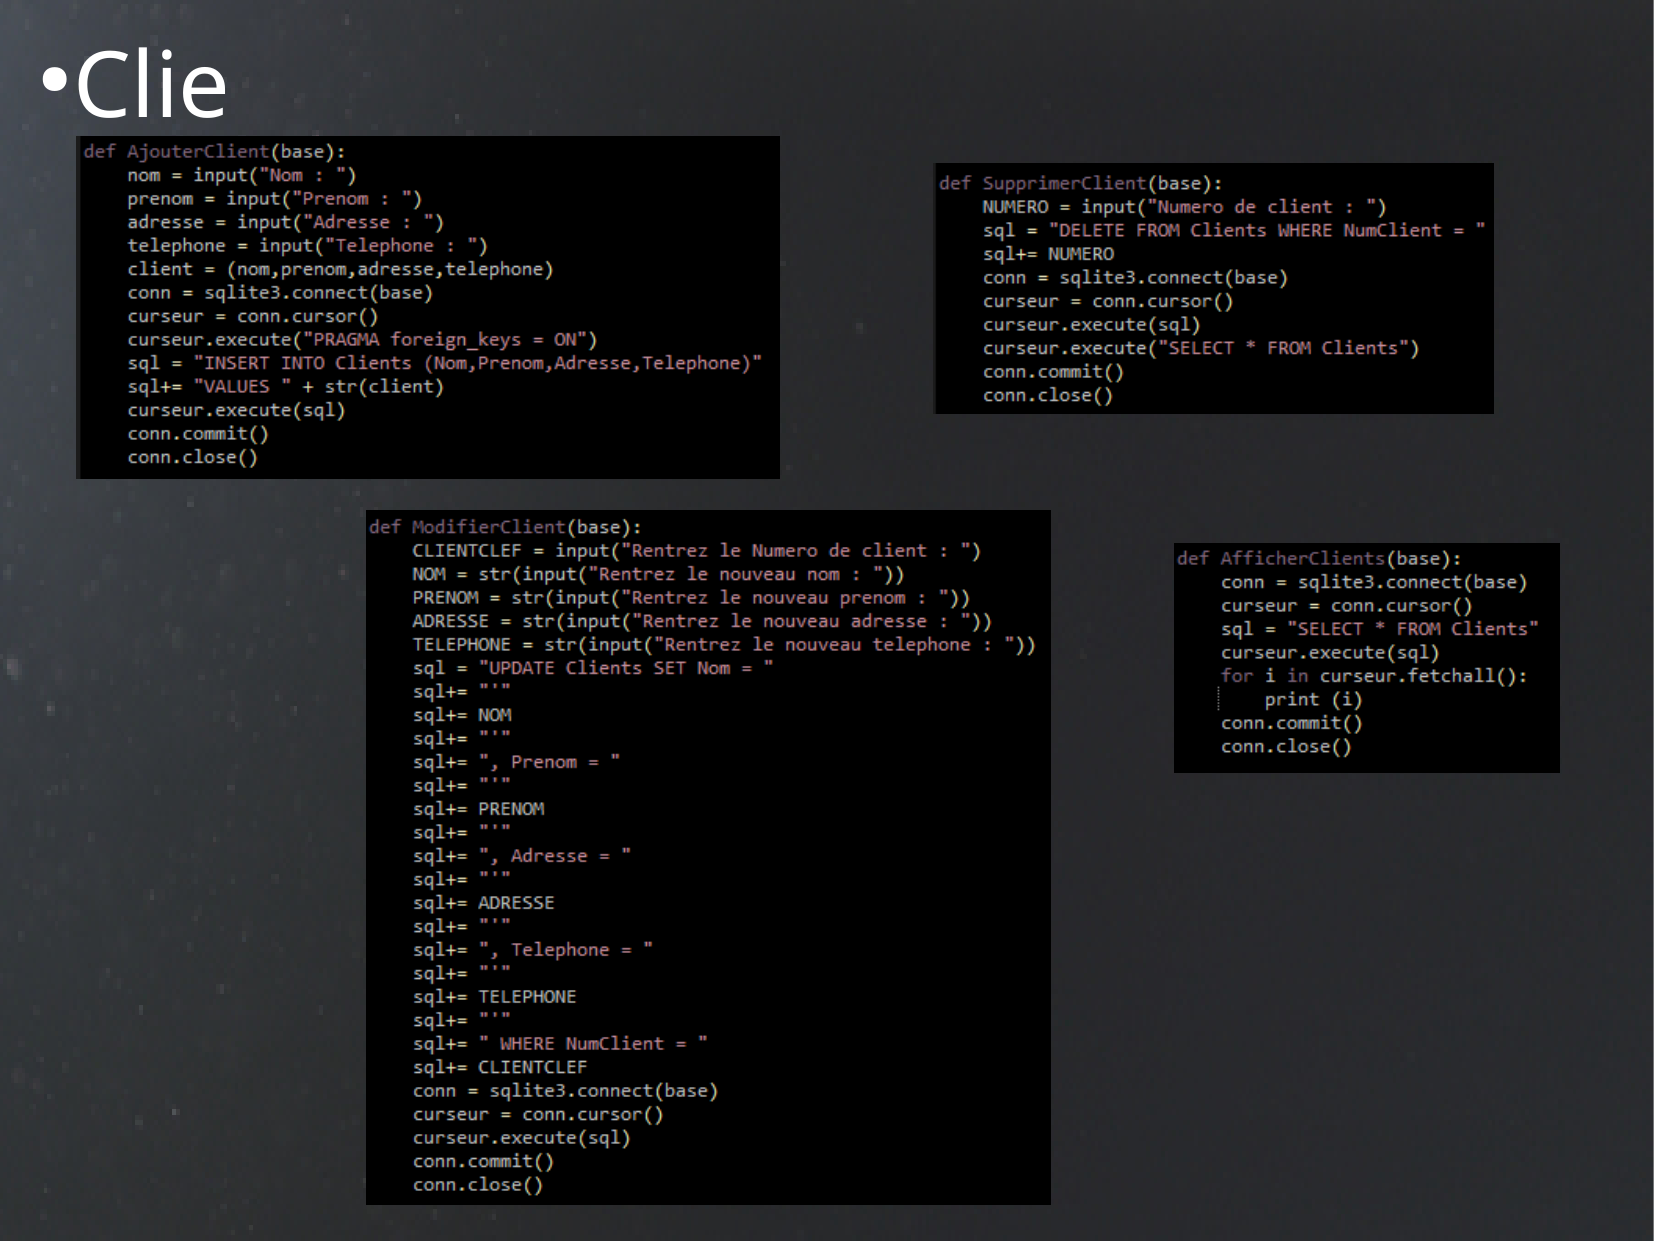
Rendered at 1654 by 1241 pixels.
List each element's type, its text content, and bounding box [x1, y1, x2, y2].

text_box Client [23, 11, 272, 137]
picture [0, 0, 1654, 1241]
